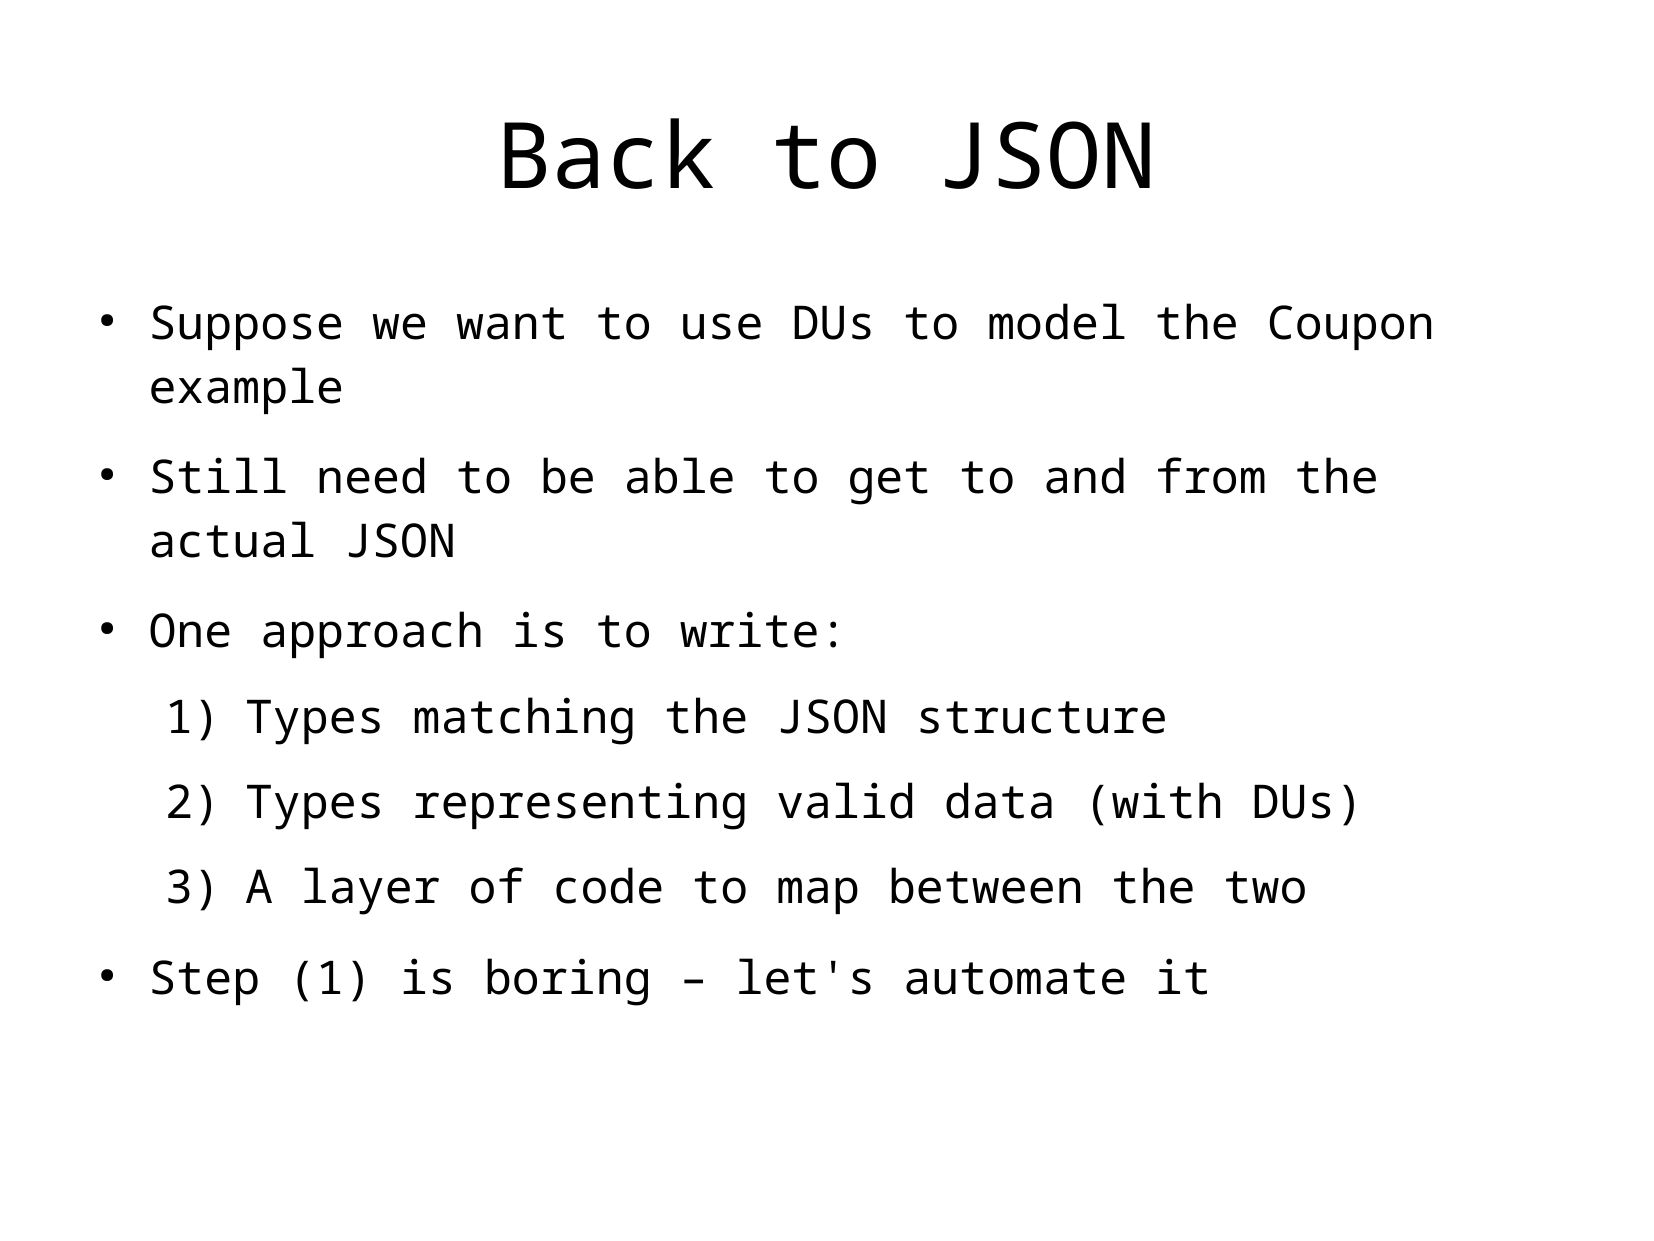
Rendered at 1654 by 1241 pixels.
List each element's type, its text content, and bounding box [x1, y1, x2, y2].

list Suppose we want to use DUs to model the Coupon example Still need to be able to get to and from the actual JSON One approach is to write: Types matching the JSON structure Types representing valid data (with DUs) A layer of code to map between the two Step (1) is boring – let's automate it [82, 290, 1571, 1010]
title Back to JSON [82, 49, 1571, 257]
